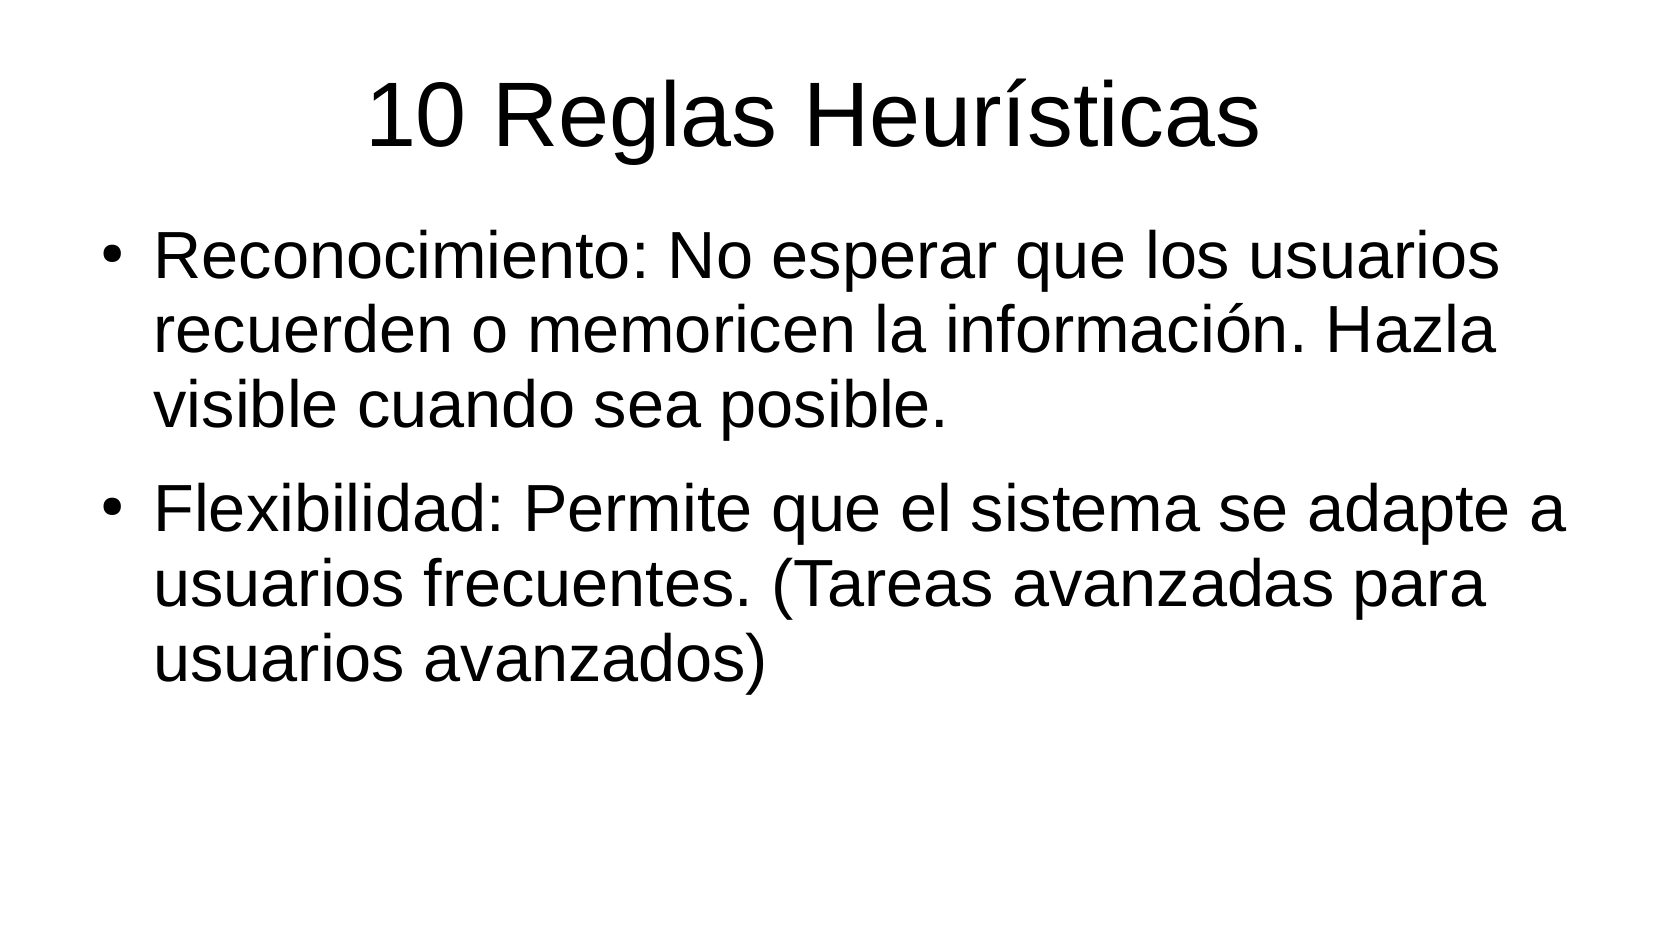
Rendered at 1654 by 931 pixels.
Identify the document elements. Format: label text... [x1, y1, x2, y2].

list Reconocimiento: No esperar que los usuarios recuerden o memoricen la información. Hazla visible cuando sea posible. Flexibilidad: Permite que el sistema se adapte a usuarios frecuentes. (Tareas avanzadas para usuarios avanzados) [82, 217, 1571, 758]
title 10 Reglas Heurísticas [82, 37, 1571, 193]
